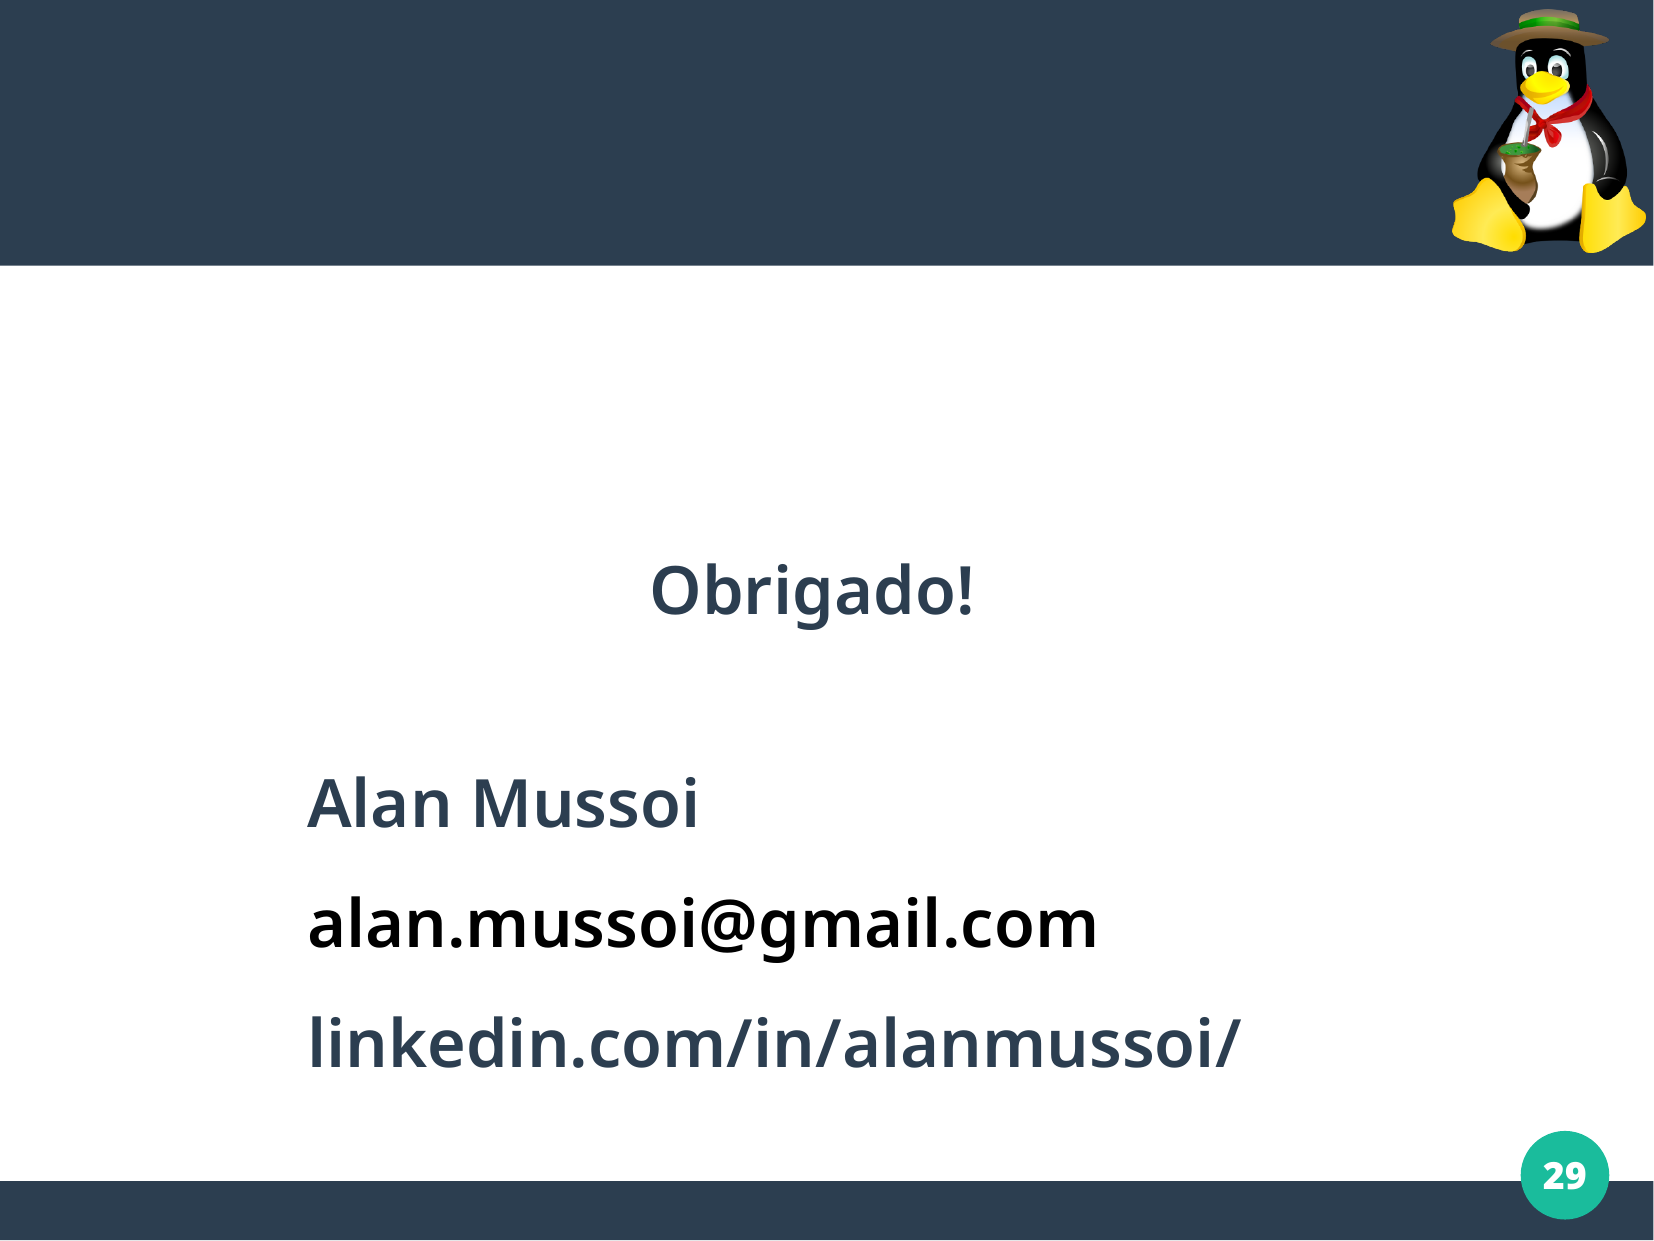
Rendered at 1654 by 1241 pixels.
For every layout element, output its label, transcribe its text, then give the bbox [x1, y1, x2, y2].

list Obrigado! [578, 543, 1654, 755]
picture [1452, 9, 1646, 253]
list Alan Mussoi alan.mussoi@gmail.com linkedin.com/in/alanmussoi/ [236, 755, 1654, 1241]
